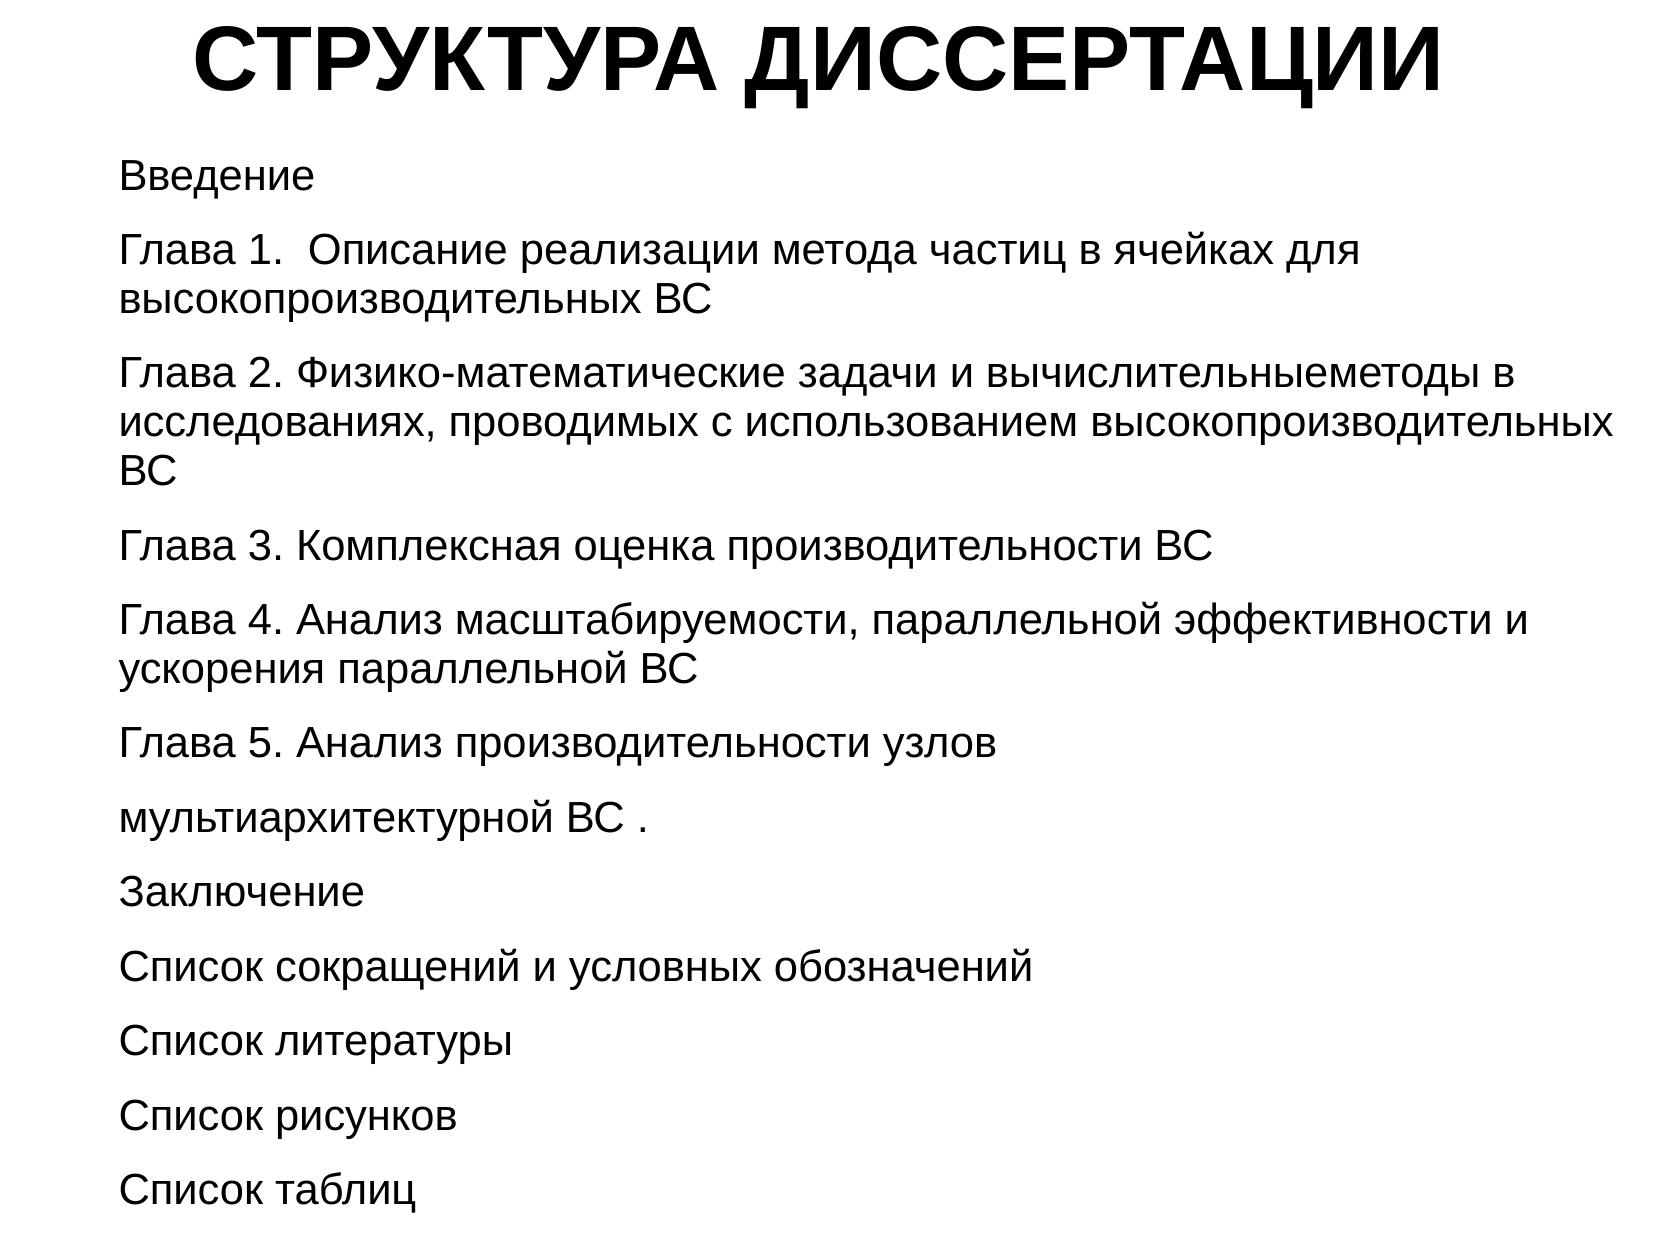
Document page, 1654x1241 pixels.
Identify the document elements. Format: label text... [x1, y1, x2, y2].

title СТРУКТУРА ДИССЕРТАЦИИ [75, 0, 1564, 150]
list Введение Глава 1. Описание реализации метода частиц в ячейках для высокопроизводительных ВС Глава 2. Физико-математические задачи и вычислительныеметоды в исследованиях, проводимых с использованием высокопроизводительных ВС Глава 3. Комплексная оценка производительности ВС Глава 4. Анализ масштабируемости, параллельной эффективности и ускорения параллельной ВС Глава 5. Анализ производительности узлов мультиархитектурной ВС . Заключение Список сокращений и условных обозначений Список литературы Список рисунков Список таблиц [56, 150, 1621, 1216]
